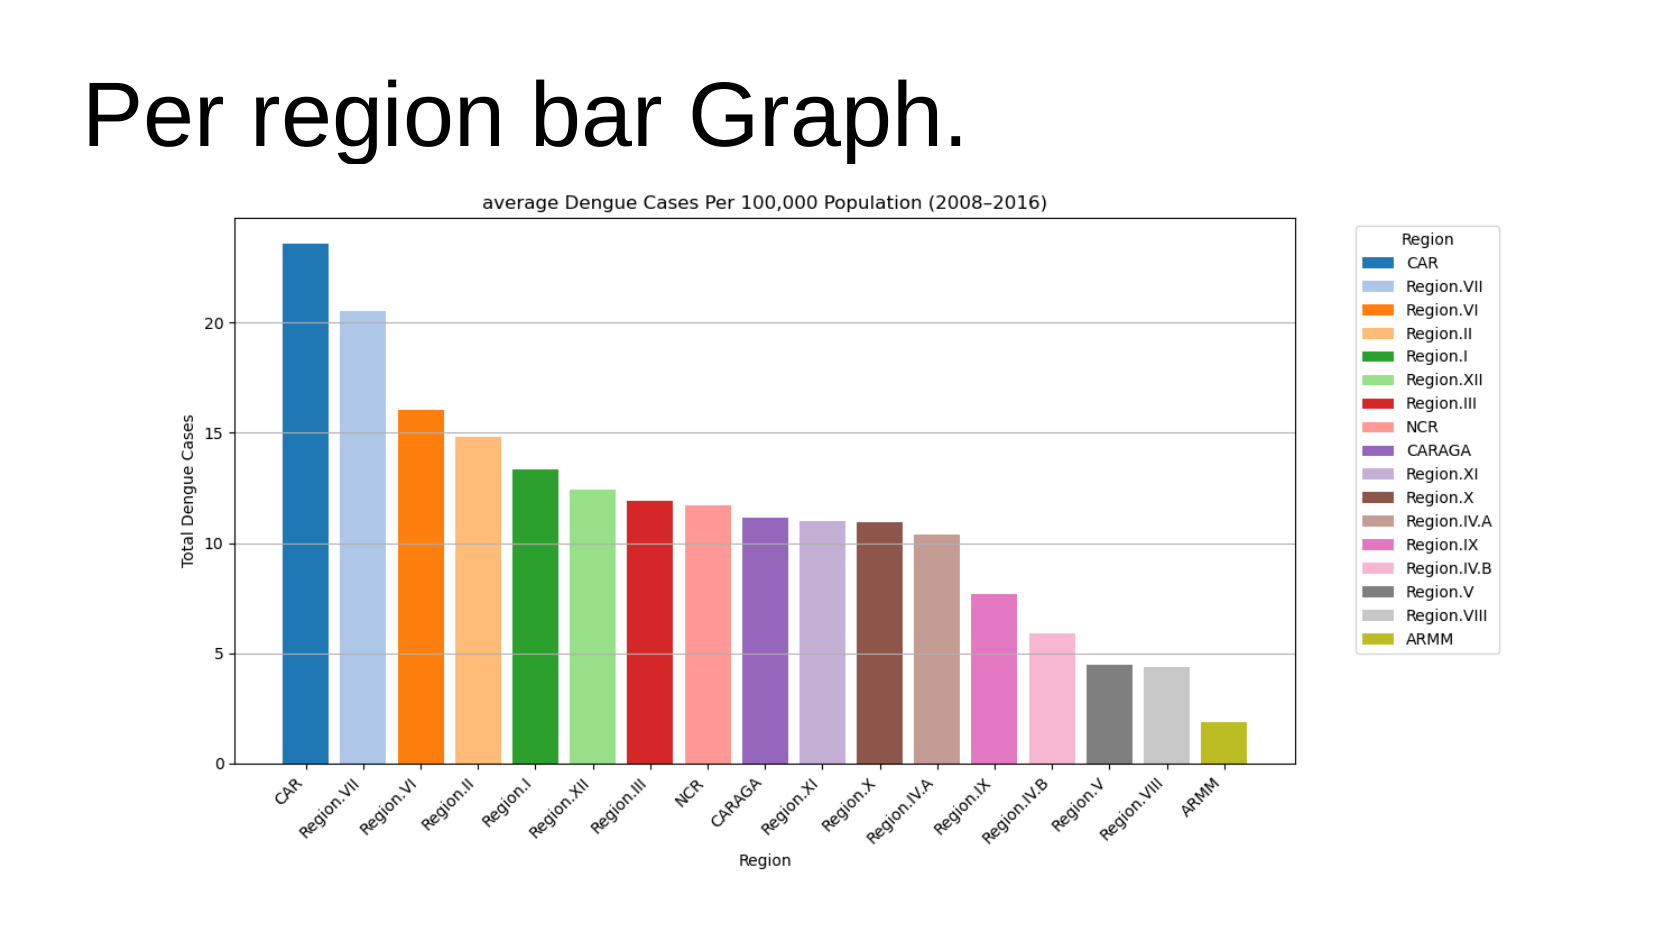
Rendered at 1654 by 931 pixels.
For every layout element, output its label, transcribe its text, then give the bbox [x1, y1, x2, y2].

title Per region bar Graph. [82, 37, 1571, 193]
picture [147, 164, 1562, 931]
